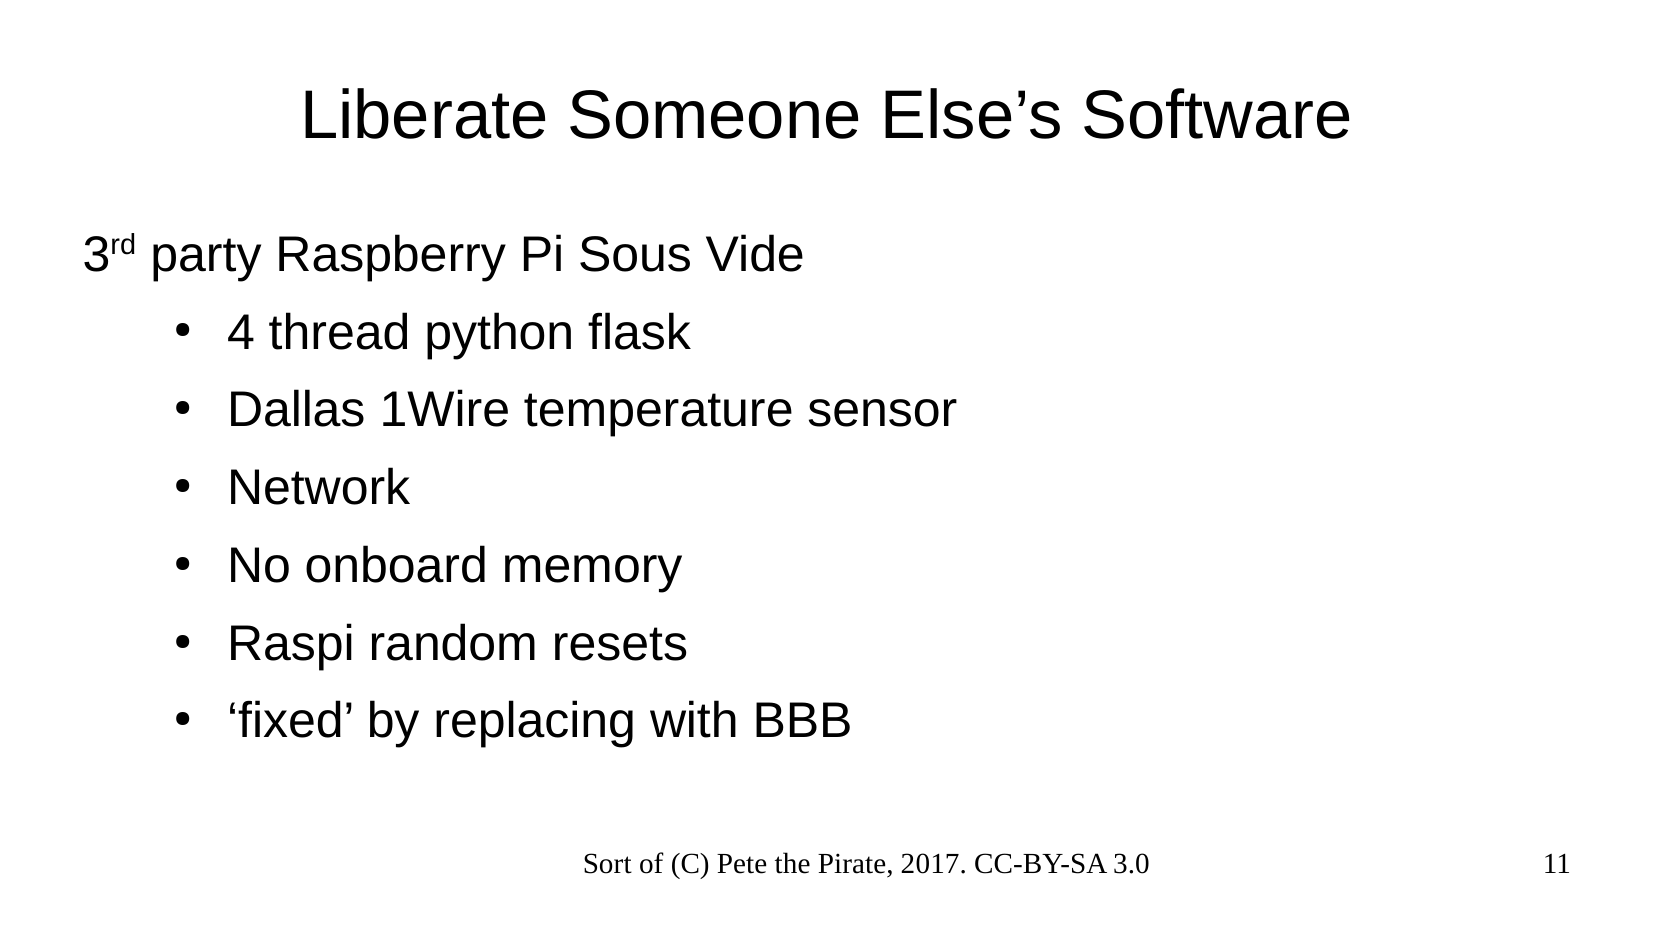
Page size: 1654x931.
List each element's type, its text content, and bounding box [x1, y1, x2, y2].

list 3rd party Raspberry Pi Sous Vide 4 thread python flask Dallas 1Wire temperature sensor Network No onboard memory Raspi random resets ‘fixed’ by replacing with BBB [82, 217, 1571, 757]
title Liberate Someone Else’s Software [82, 37, 1571, 193]
